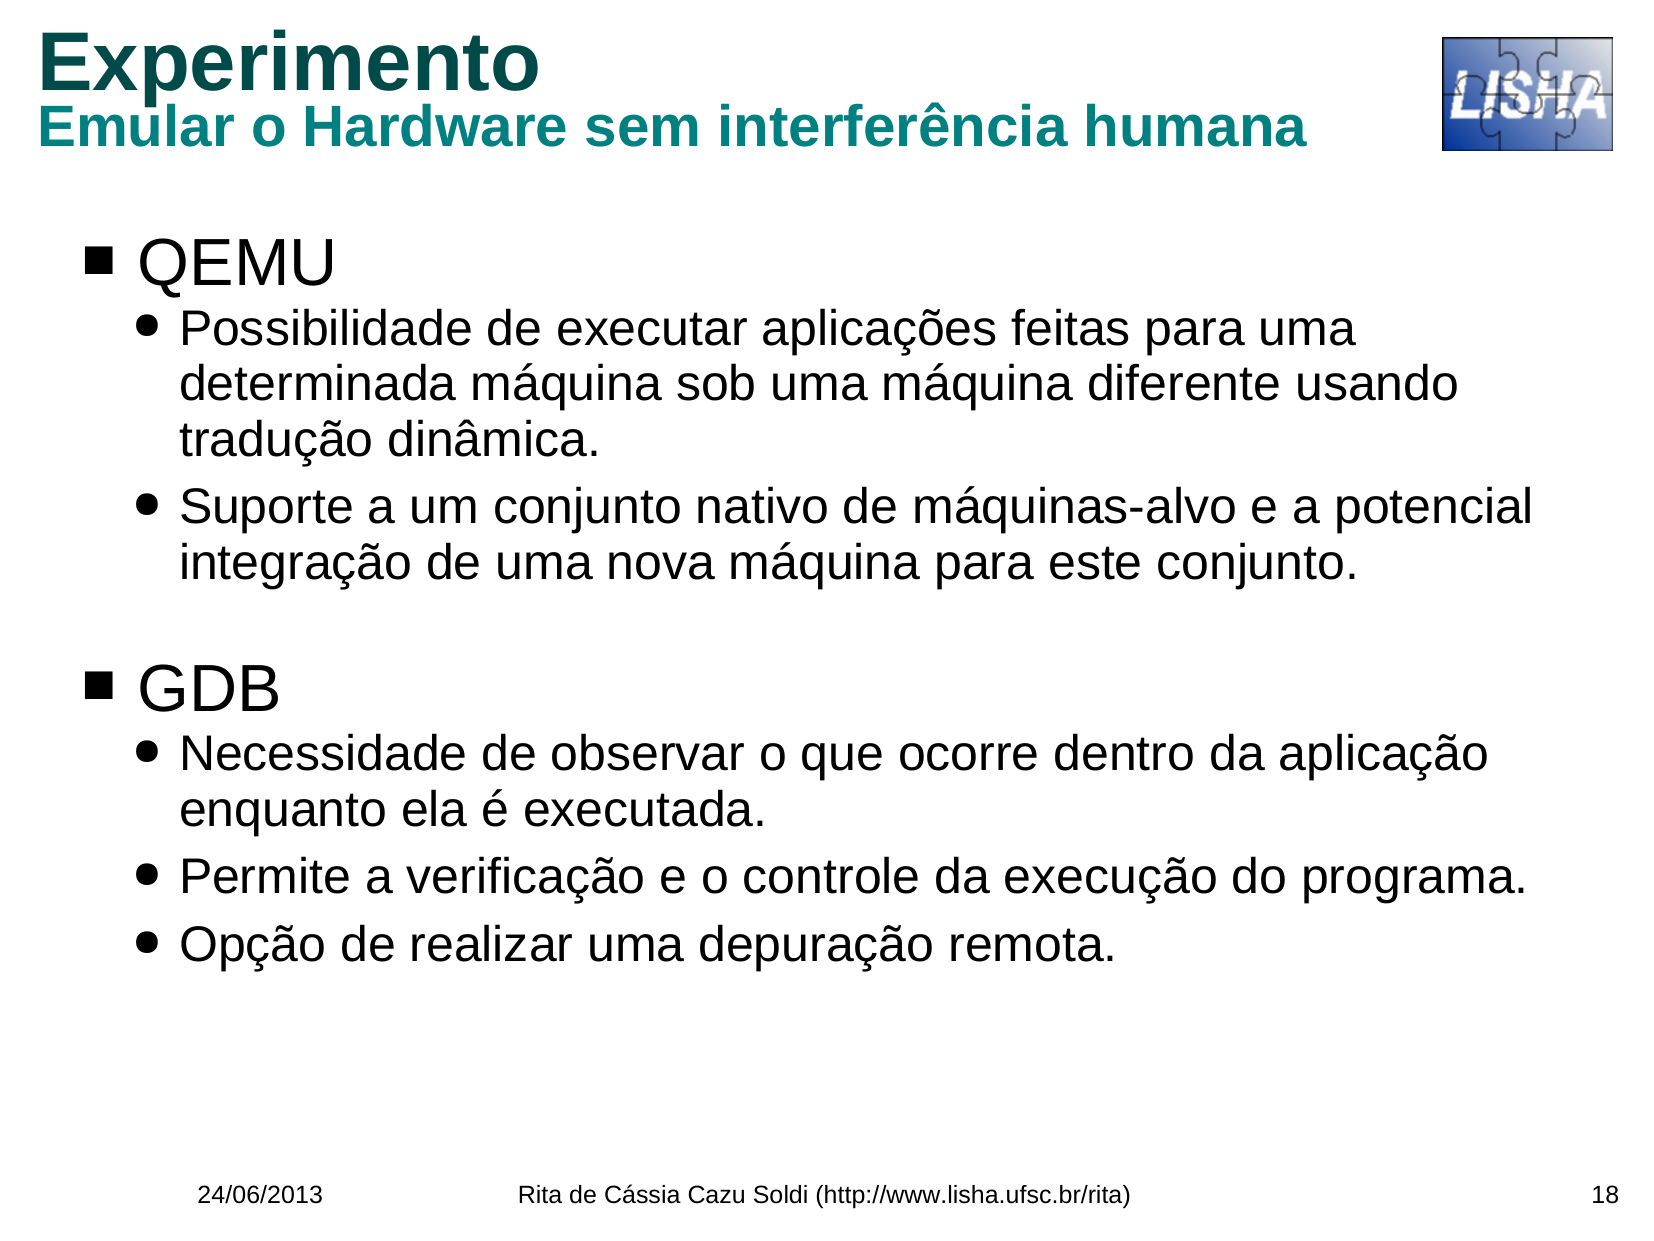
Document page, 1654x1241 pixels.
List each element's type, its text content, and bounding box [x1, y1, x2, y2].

list QEMU Possibilidade de executar aplicações feitas para uma determinada máquina sob uma máquina diferente usando tradução dinâmica. Suporte a um conjunto nativo de máquinas-alvo e a potencial integração de uma nova máquina para este conjunto. GDB Necessidade de observar o que ocorre dentro da aplicação enquanto ela é executada. Permite a verificação e o controle da execução do programa. Opção de realizar uma depuração remota. [37, 225, 1613, 1163]
picture [1442, 37, 1613, 151]
title Experimento Emular o Hardware sem interferência humana [37, 9, 1426, 178]
